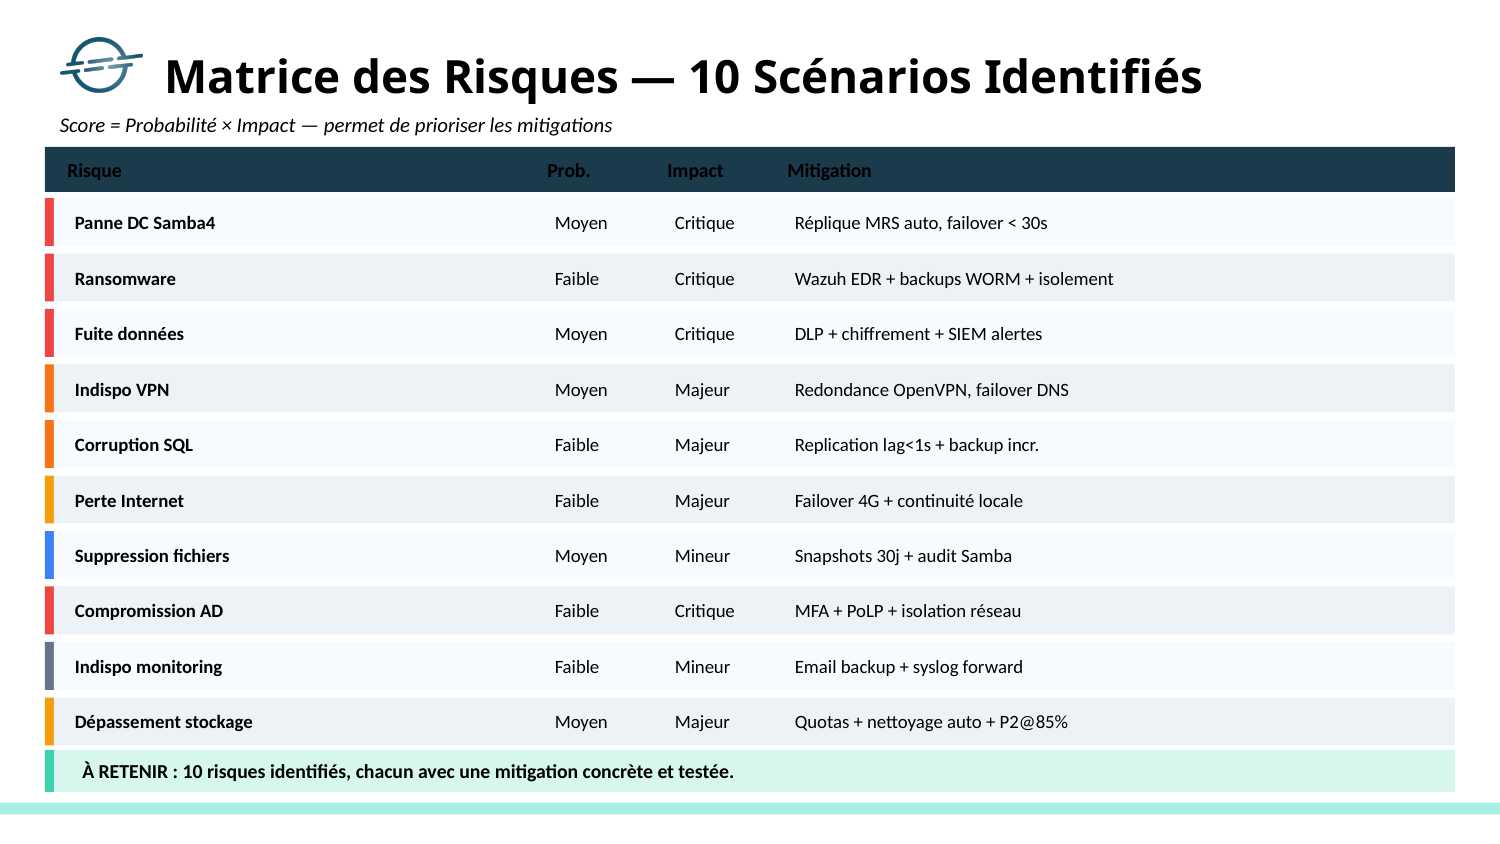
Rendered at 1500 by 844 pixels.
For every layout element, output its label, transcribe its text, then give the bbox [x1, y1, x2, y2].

text_box Mitigation [772, 146, 1463, 192]
text_box Indispo VPN [59, 364, 539, 413]
text_box Indispo monitoring [59, 641, 539, 690]
text_box [44, 475, 59, 524]
text_box [0, 802, 1500, 815]
text_box Wazuh EDR + backups WORM + isolement [779, 253, 1470, 302]
text_box Réplique MRS auto, failover < 30s [779, 198, 1470, 246]
text_box Failover 4G + continuité locale [779, 475, 1470, 524]
text_box [44, 750, 67, 792]
text_box Moyen [539, 531, 659, 579]
text_box Faible [539, 420, 659, 468]
text_box Score = Probabilité × Impact — permet de prioriser les mitigations [44, 108, 1455, 141]
text_box Critique [659, 308, 779, 357]
text_box Matrice des Risques — 10 Scénarios Identifiés [149, 37, 1350, 108]
text_box Critique [659, 198, 779, 246]
text_box [44, 253, 59, 302]
text_box Dépassement stockage [59, 697, 539, 746]
text_box [44, 697, 59, 746]
text_box Moyen [539, 308, 659, 357]
text_box À RETENIR : 10 risques identifiés, chacun avec une mitigation concrète et testée. [67, 750, 1440, 792]
text_box Faible [539, 475, 659, 524]
text_box Majeur [659, 697, 779, 746]
text_box Faible [539, 641, 659, 690]
text_box Majeur [659, 475, 779, 524]
text_box Suppression fichiers [59, 531, 539, 579]
text_box Mineur [659, 531, 779, 579]
text_box [44, 198, 59, 246]
text_box Mineur [659, 641, 779, 690]
text_box Quotas + nettoyage auto + P2@85% [779, 697, 1470, 746]
text_box Risque [52, 146, 532, 192]
text_box Compromission AD [59, 586, 539, 635]
text_box [44, 641, 59, 690]
text_box Impact [652, 146, 772, 192]
text_box [44, 531, 59, 579]
text_box Critique [659, 586, 779, 635]
text_box Critique [659, 253, 779, 302]
text_box [44, 146, 52, 192]
text_box Majeur [659, 364, 779, 413]
text_box Ransomware [59, 253, 539, 302]
text_box Email backup + syslog forward [779, 641, 1470, 690]
text_box Faible [539, 586, 659, 635]
text_box [44, 364, 59, 413]
text_box Redondance OpenVPN, failover DNS [779, 364, 1470, 413]
text_box MFA + PoLP + isolation réseau [779, 586, 1470, 635]
text_box Panne DC Samba4 [59, 198, 539, 246]
text_box Faible [539, 253, 659, 302]
text_box [44, 586, 59, 635]
picture [60, 37, 143, 93]
text_box Perte Internet [59, 475, 539, 524]
text_box Moyen [539, 364, 659, 413]
text_box Moyen [539, 198, 659, 246]
text_box Replication lag<1s + backup incr. [779, 420, 1470, 468]
text_box DLP + chiffrement + SIEM alertes [779, 308, 1470, 357]
text_box [44, 308, 59, 357]
text_box Prob. [532, 146, 652, 192]
text_box [44, 420, 59, 468]
text_box [1440, 750, 1455, 792]
text_box Moyen [539, 697, 659, 746]
text_box Majeur [659, 420, 779, 468]
text_box Snapshots 30j + audit Samba [779, 531, 1470, 579]
text_box Fuite données [59, 308, 539, 357]
text_box Corruption SQL [59, 420, 539, 468]
